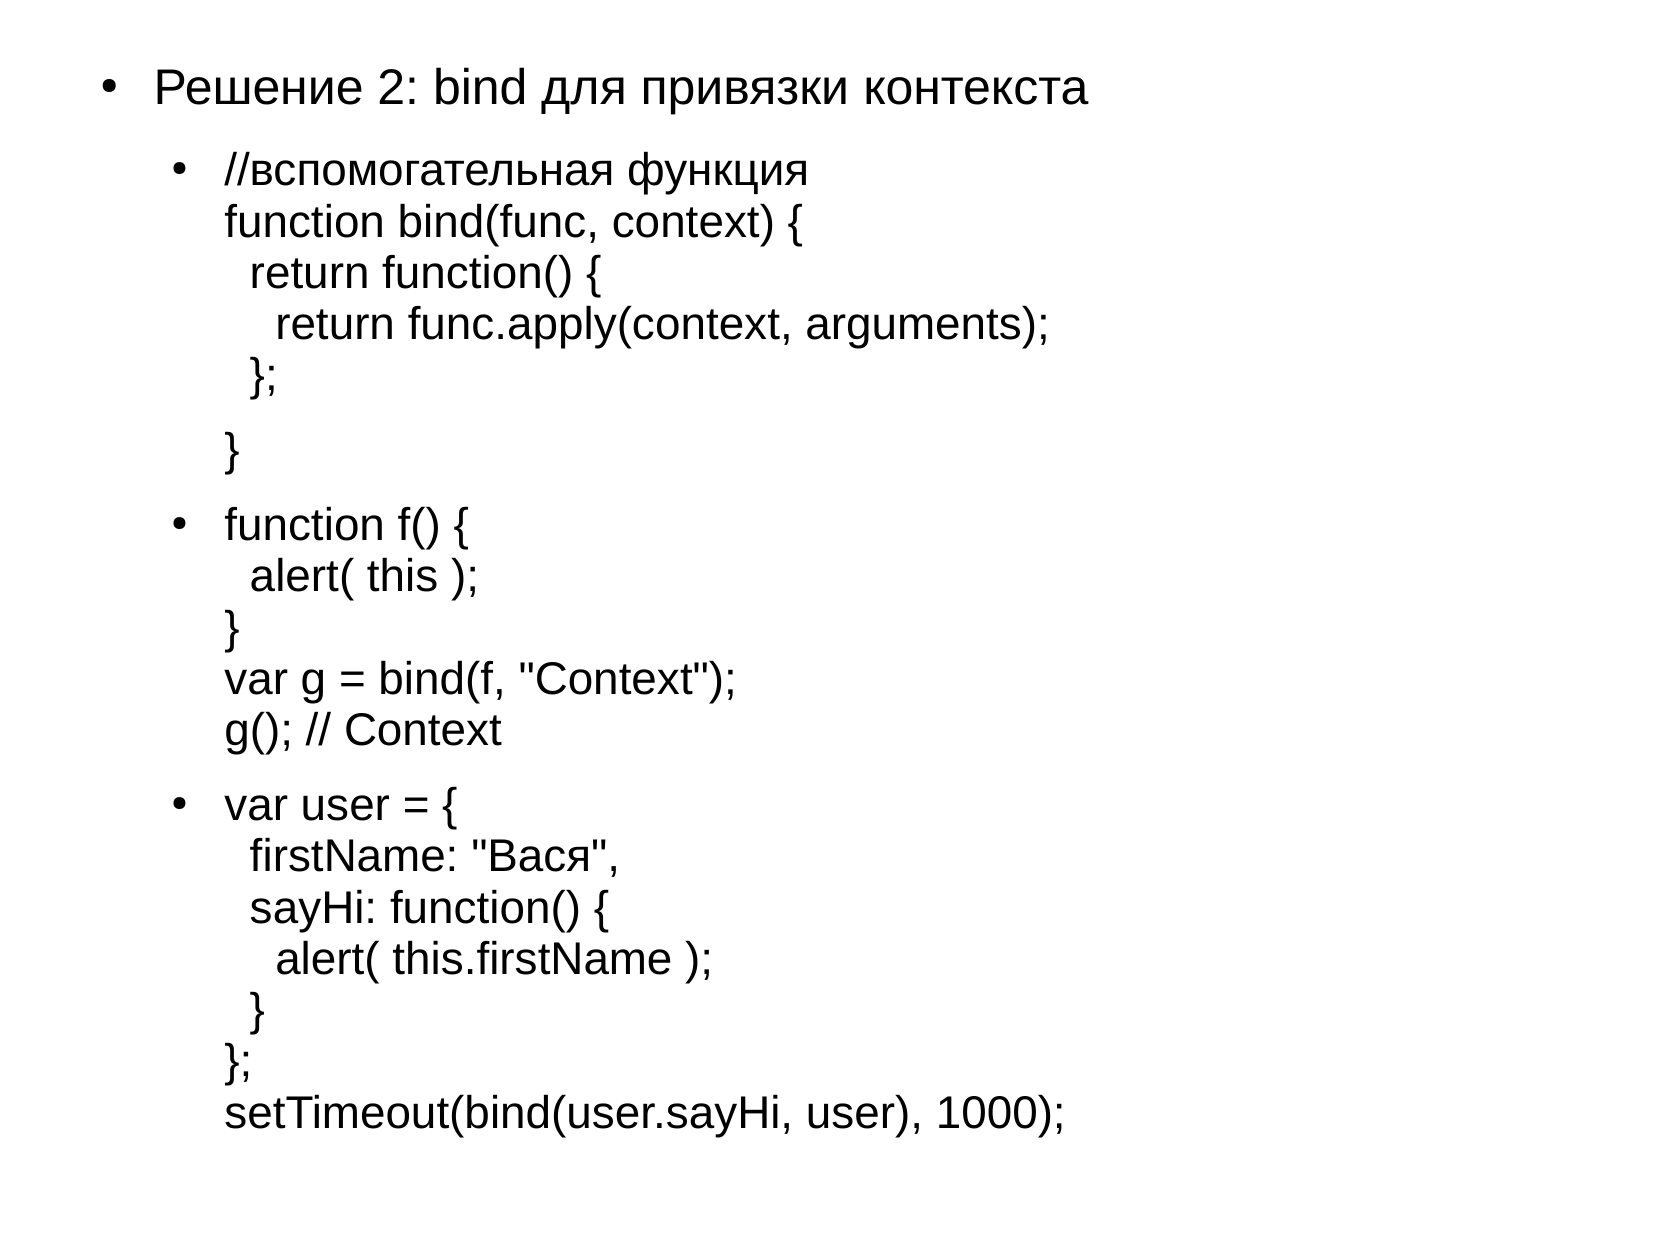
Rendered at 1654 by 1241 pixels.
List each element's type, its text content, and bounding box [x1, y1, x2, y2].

list Решение 2: bind для привязки контекста //вспомогательная функция function bind(func, context) { return function() { return func.apply(context, arguments); }; } function f() { alert( this ); } var g = bind(f, "Context"); g(); // Context var user = { firstName: "Вася", sayHi: function() { alert( this.firstName ); } }; setTimeout(bind(user.sayHi, user), 1000); [82, 59, 1571, 1134]
